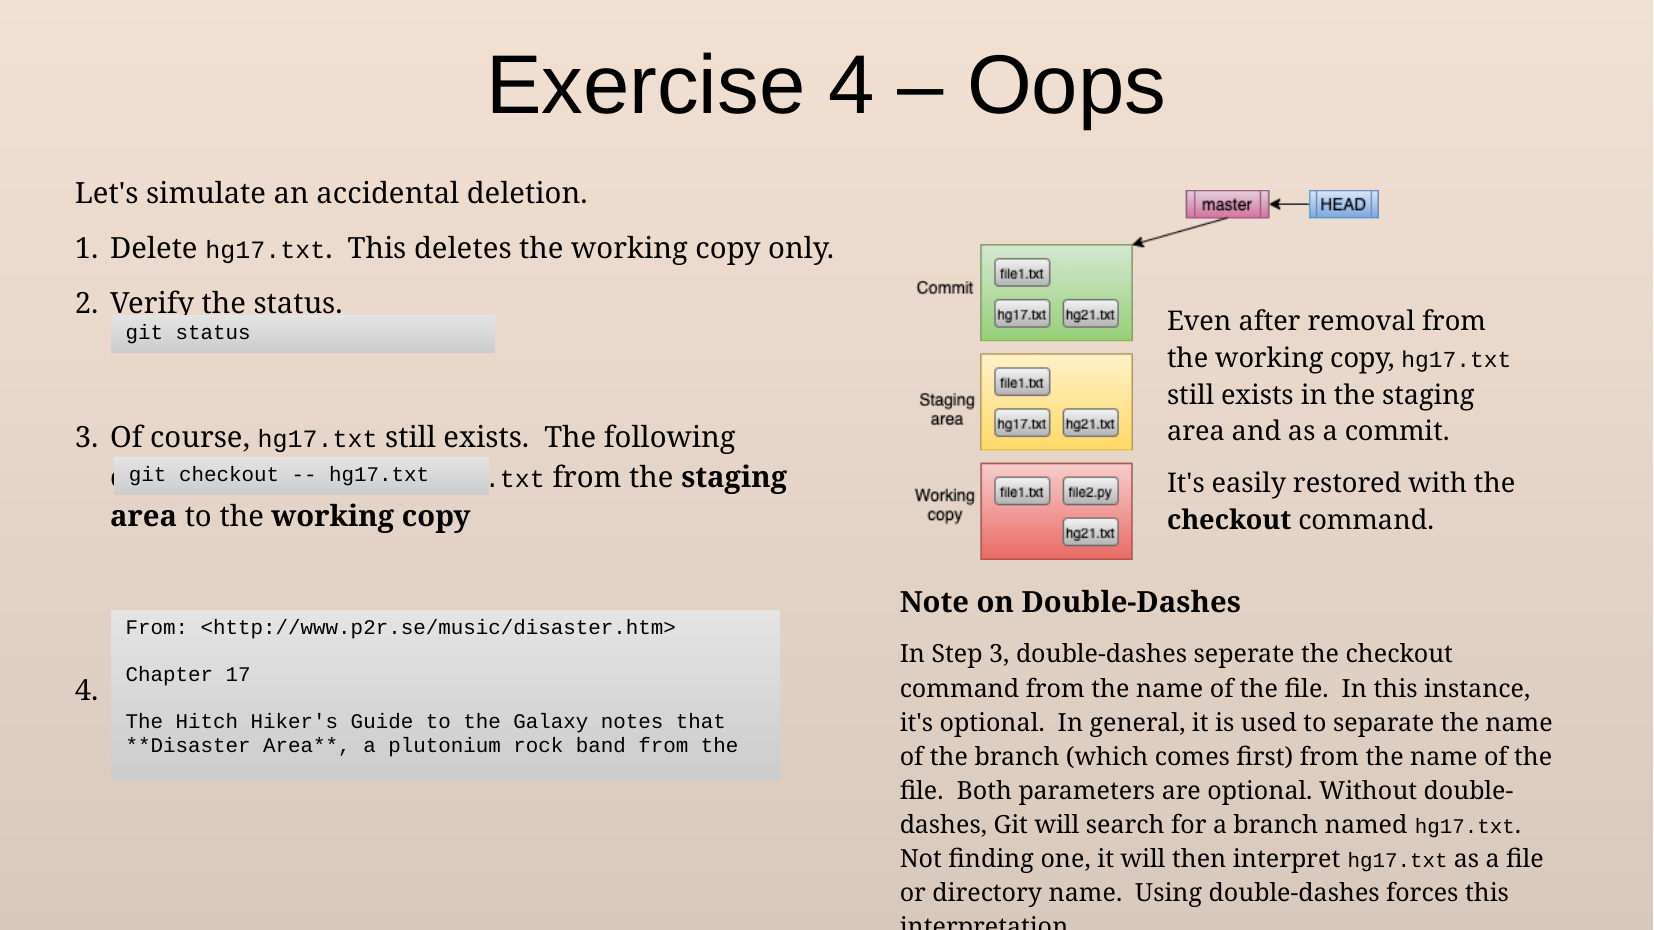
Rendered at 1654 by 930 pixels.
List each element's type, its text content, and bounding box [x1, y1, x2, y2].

text_box From: <http://www.p2r.se/music/disaster.htm> Chapter 17 The Hitch Hiker's Guide to the Galaxy notes that **Disaster Area**, a plutonium rock band from the [110, 609, 781, 781]
text_box Let's simulate an accidental deletion. Delete hg17.txt. This deletes the working copy only. Verify the status. Of course, hg17.txt still exists. The following command will restore hg17.txt from the staging area to the working copy and verify the status. Open hg17.txt inside a text editor. Delete the first two lines so that the first line is "Chapter 17". Then change "Hitch Hiker's" to "Hitchhiker's". Save the file and close the editor. [60, 165, 856, 916]
title Exercise 4 – Oops [82, 19, 1571, 151]
text_box git checkout -- hg17.txt [114, 456, 490, 495]
picture [911, 190, 1379, 561]
text_box git status [110, 315, 496, 354]
text_box Note on Double-Dashes In Step 3, double-dashes seperate the checkout command from the name of the file. In this instance, it's optional. In general, it is used to separate the name of the branch (which comes first) from the name of the file. Both parameters are optional. Without double-dashes, Git will search for a branch named hg17.txt. Not finding one, it will then interpret hg17.txt as a file or directory name. Using double-dashes forces this interpretation. Double-dashes are required when a branch namd conflicts with a directory or file name. [885, 574, 1576, 904]
text_box Even after removal from the working copy, hg17.txt still exists in the staging area and as a commit. It's easily restored with the checkout command. [1152, 294, 1534, 511]
